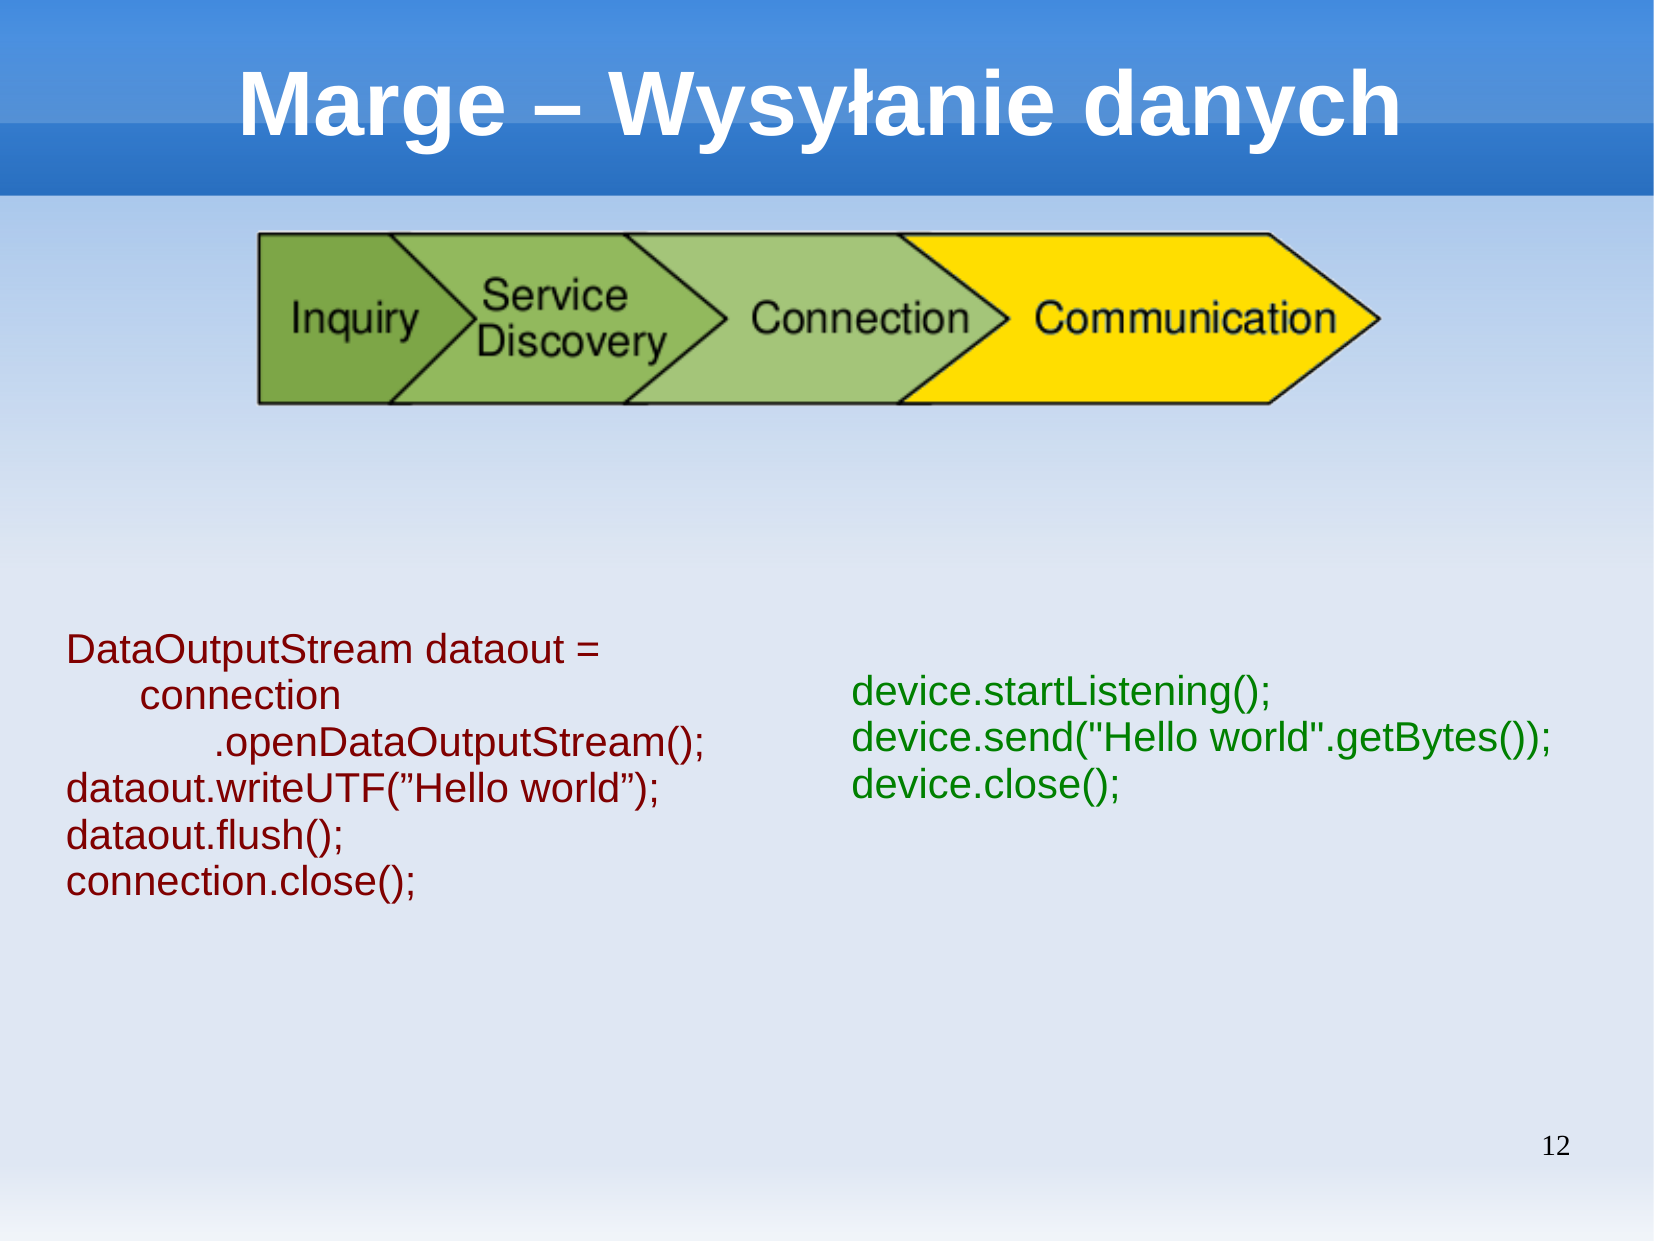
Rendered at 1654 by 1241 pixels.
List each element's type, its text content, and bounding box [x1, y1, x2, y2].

picture [0, 0, 1654, 1241]
text_box DataOutputStream dataout = connection .openDataOutputStream(); dataout.writeUTF(”Hello world”); dataout.flush(); connection.close(); [65, 625, 795, 905]
title Marge – Wysyłanie danych [76, 7, 1565, 200]
text_box device.startListening(); device.send("Hello world".getBytes()); device.close(); [851, 667, 1581, 807]
